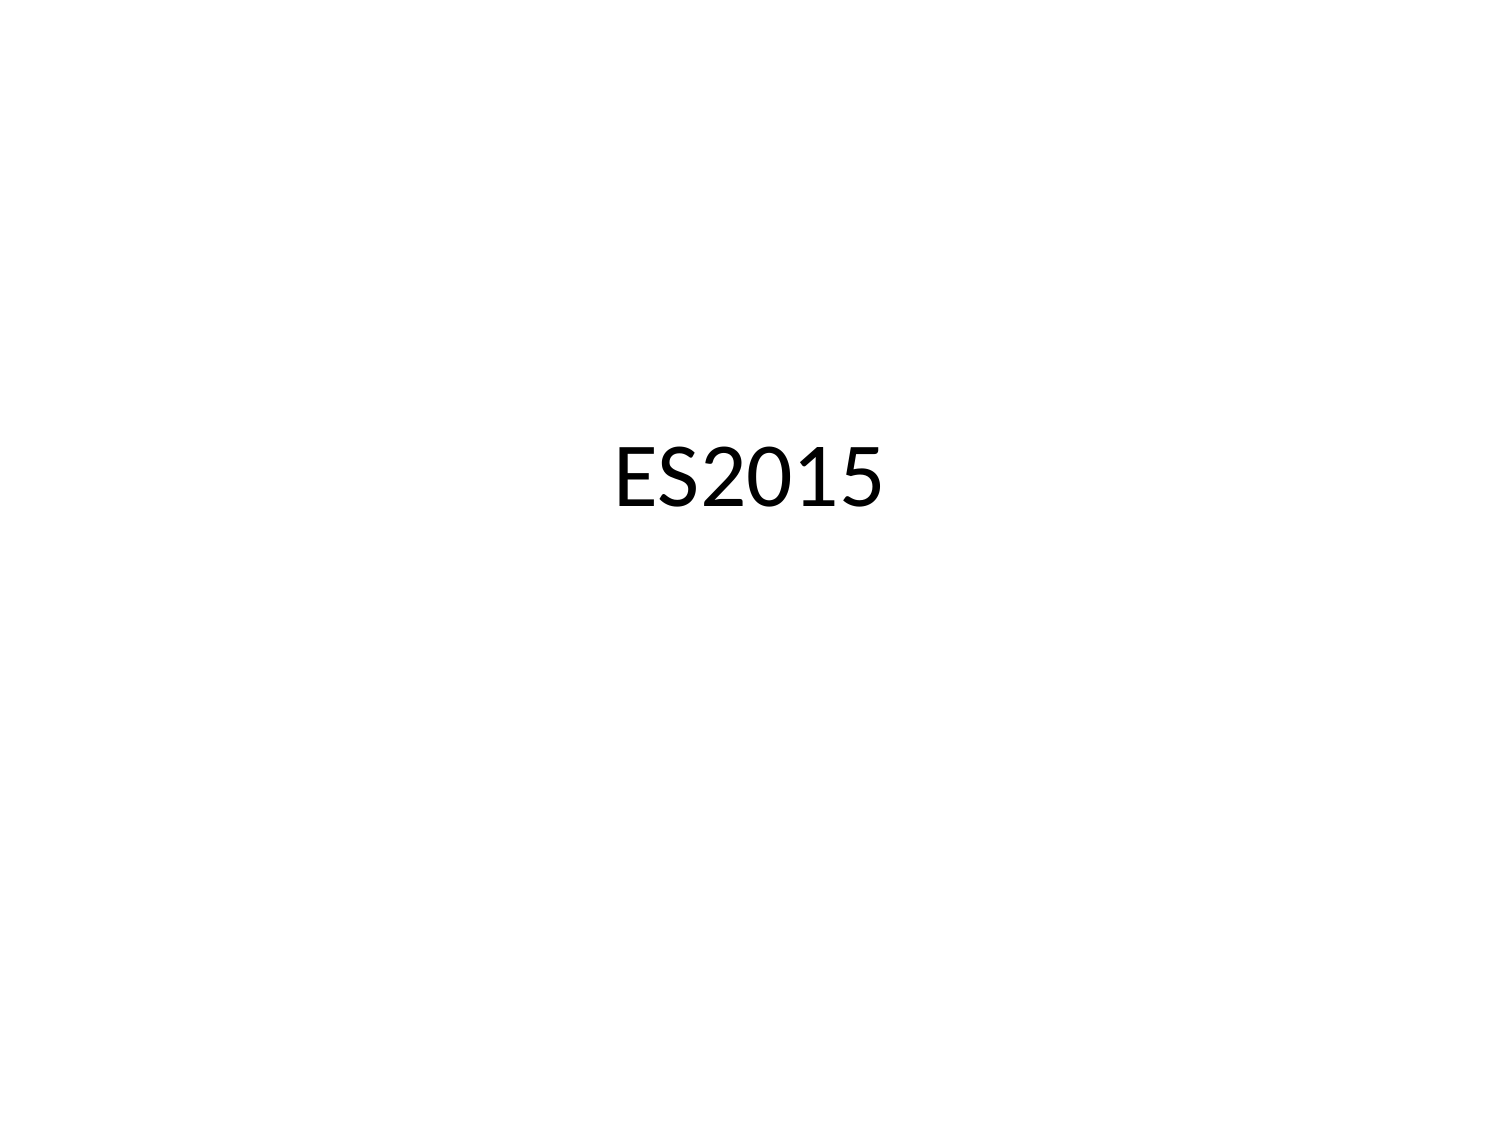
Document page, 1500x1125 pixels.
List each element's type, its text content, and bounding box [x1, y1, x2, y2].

title ES2015 [112, 349, 1388, 591]
